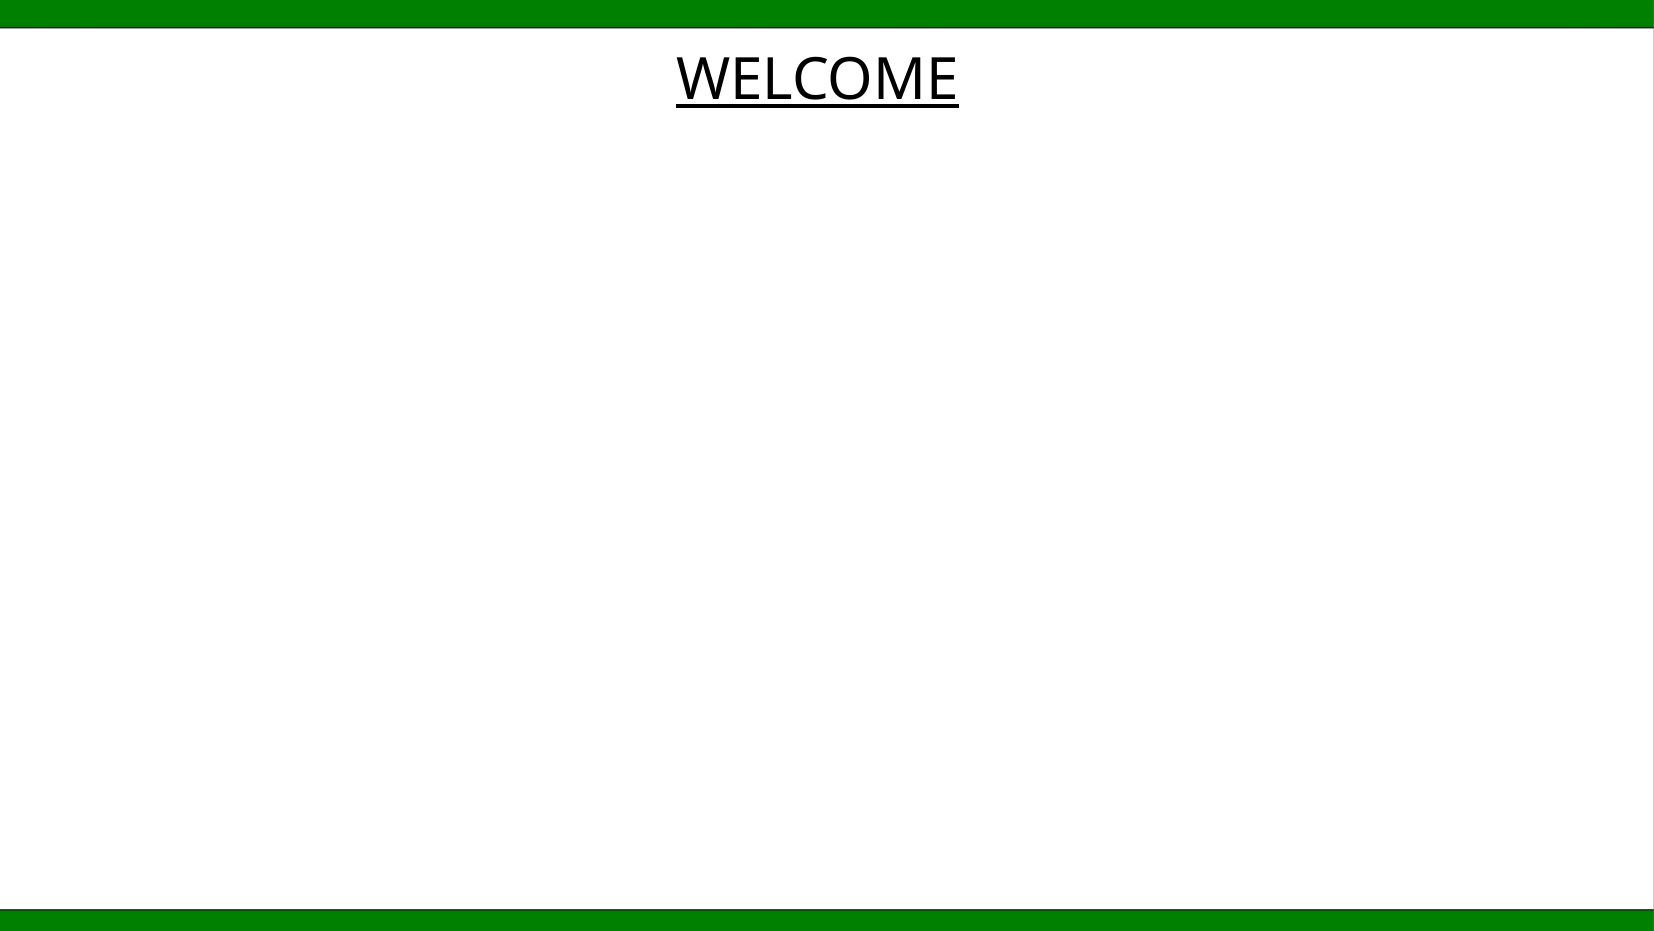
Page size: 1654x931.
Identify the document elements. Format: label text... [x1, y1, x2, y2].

picture [0, 0, 1654, 931]
text_box [105, 39, 1546, 166]
text_box WELCOME [180, 30, 1456, 123]
